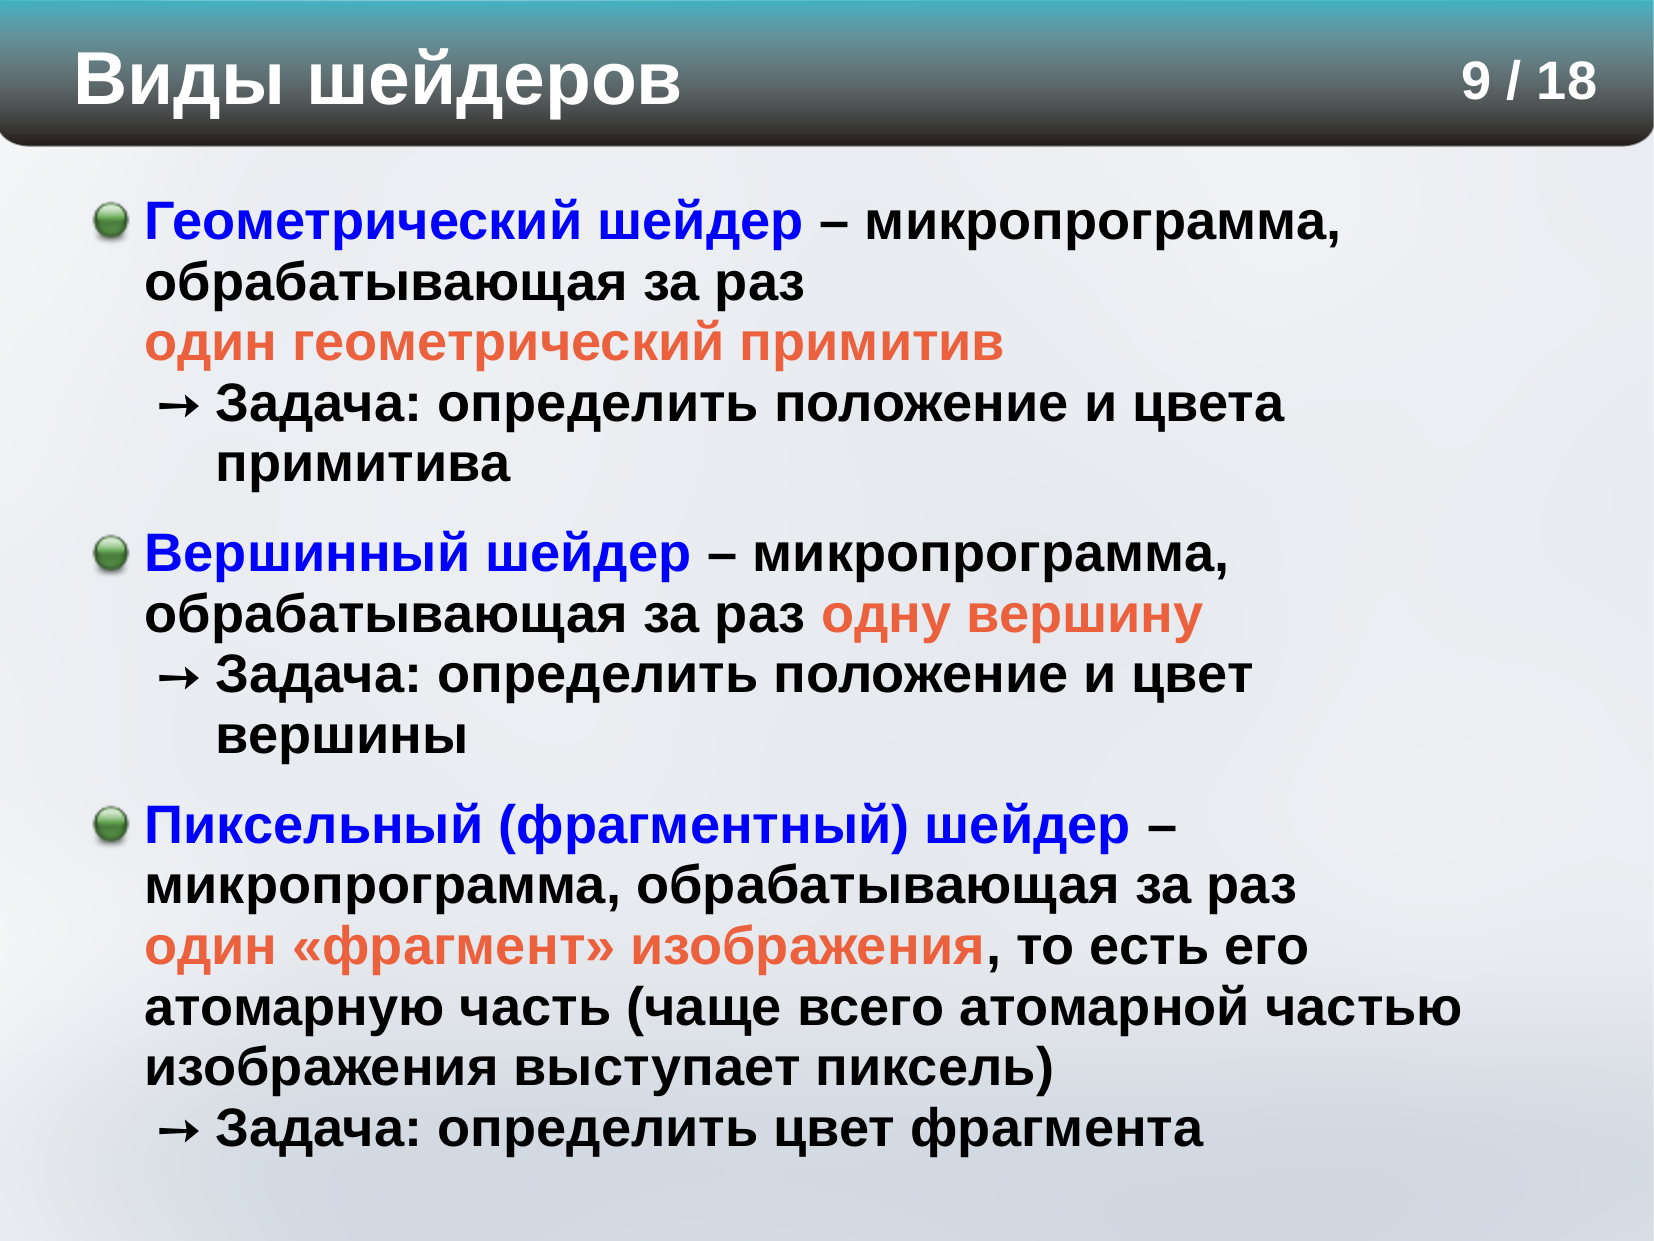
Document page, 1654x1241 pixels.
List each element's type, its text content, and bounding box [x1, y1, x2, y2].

picture [0, 0, 1654, 1241]
text_box Виды шейдеров [59, 29, 1418, 129]
text_box <номер> / 18 [1446, 42, 1654, 179]
text_box Геометрический шейдер – микропрограмма, обрабатывающая за раз один геометрический примитив Задача: определить положение и цвета примитива Вершинный шейдер – микропрограмма, обрабатывающая за раз одну вершину Задача: определить положение и цвет вершины Пиксельный (фрагментный) шейдер – микропрограмма, обрабатывающая за раз один «фрагмент» изображения, то есть его атомарную часть (чаще всего атомарной частью изображения выступает пиксель) Задача: определить цвет фрагмента [70, 183, 1506, 1166]
